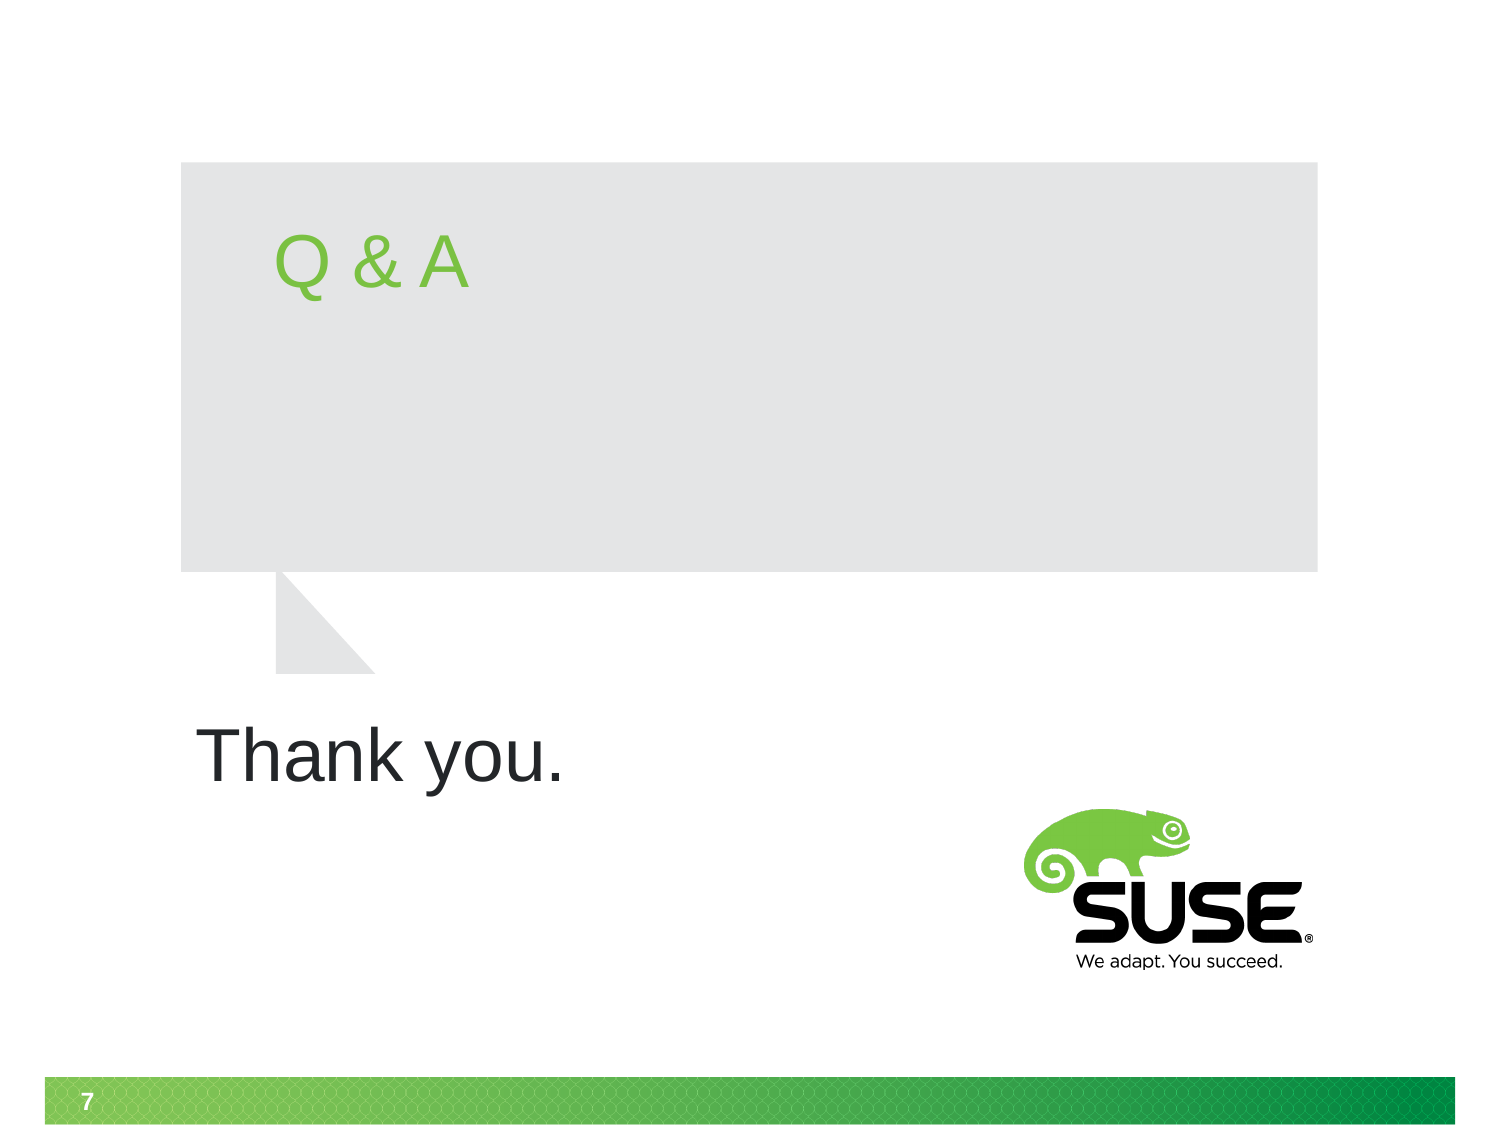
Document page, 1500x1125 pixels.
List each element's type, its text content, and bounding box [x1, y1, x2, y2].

picture [1024, 809, 1313, 970]
picture [44, 1077, 1456, 1125]
text_box Q & A [259, 213, 1334, 313]
